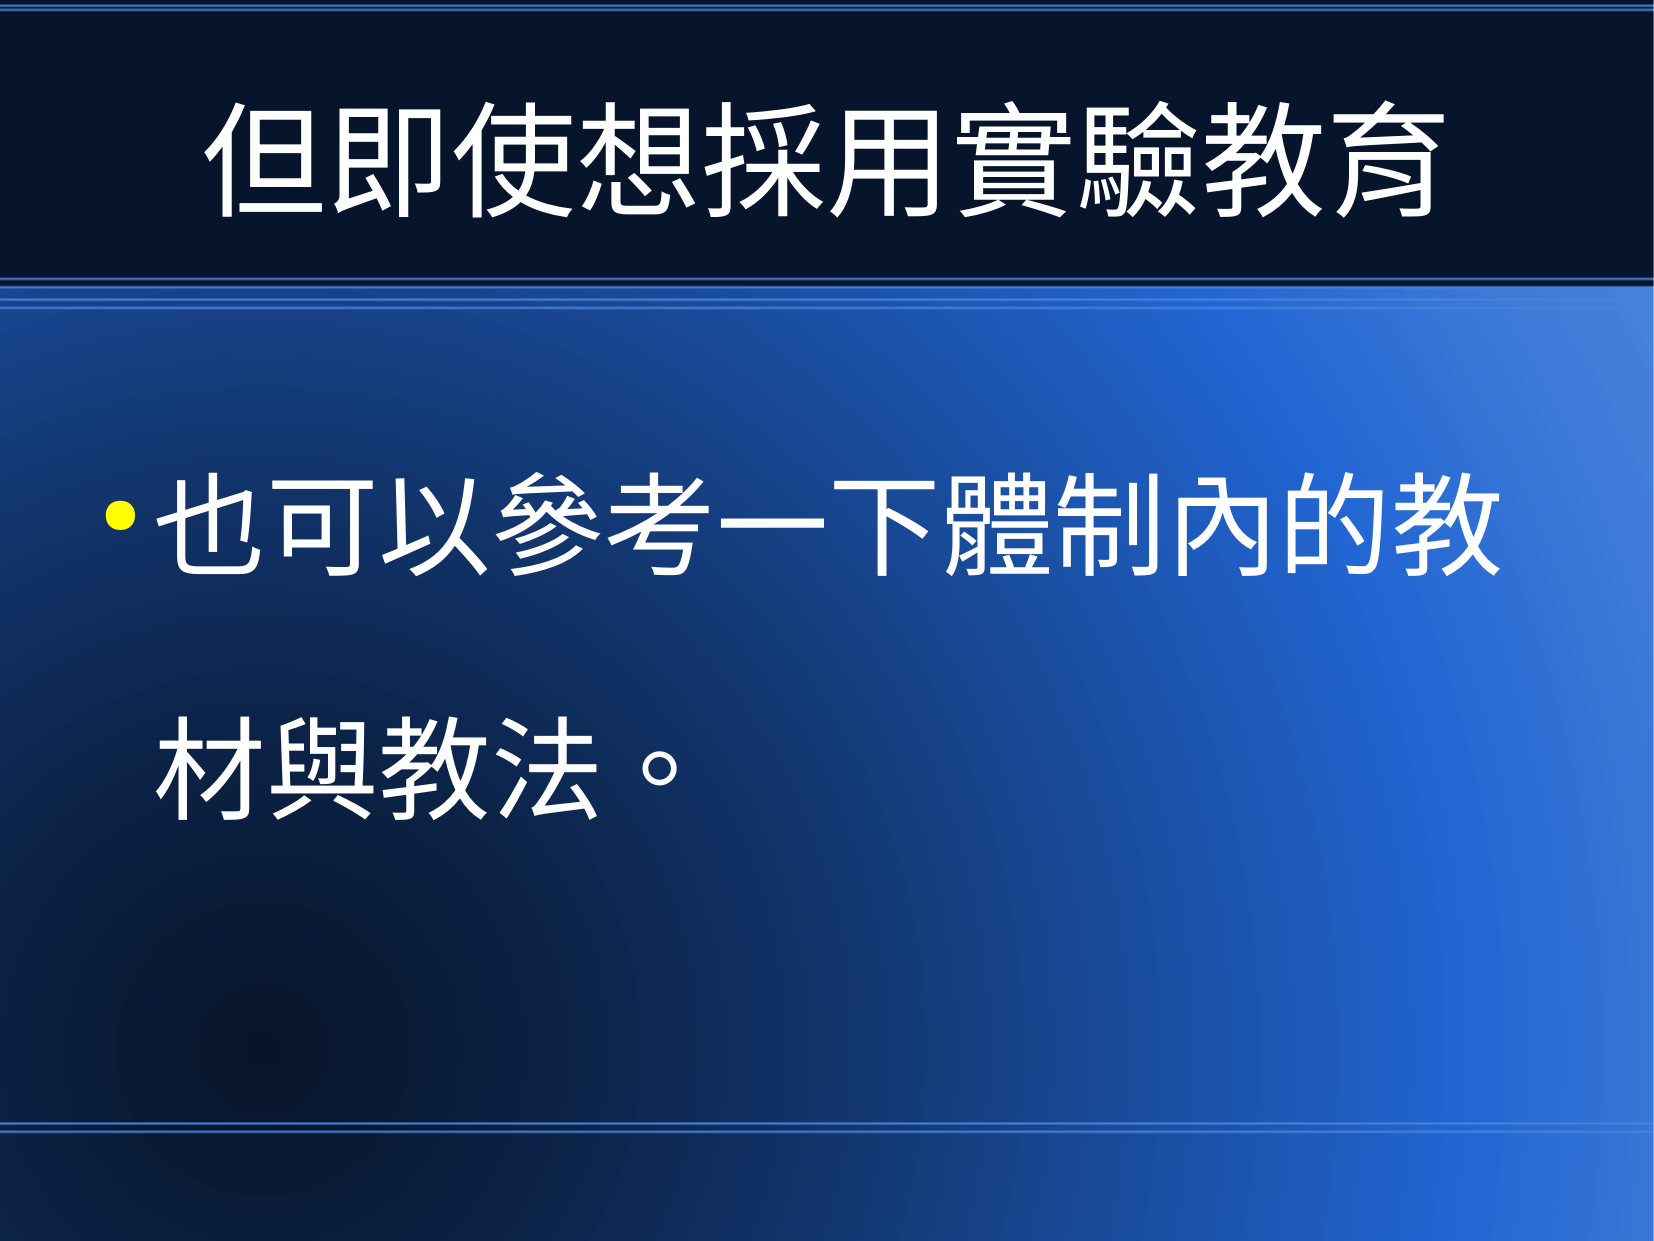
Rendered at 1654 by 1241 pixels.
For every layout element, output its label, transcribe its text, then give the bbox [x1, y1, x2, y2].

list 也可以參考一下體制內的教材與教法。 [82, 355, 1571, 1241]
picture [0, 0, 1654, 1241]
title 但即使想採用實驗教育 [82, 49, 1571, 257]
